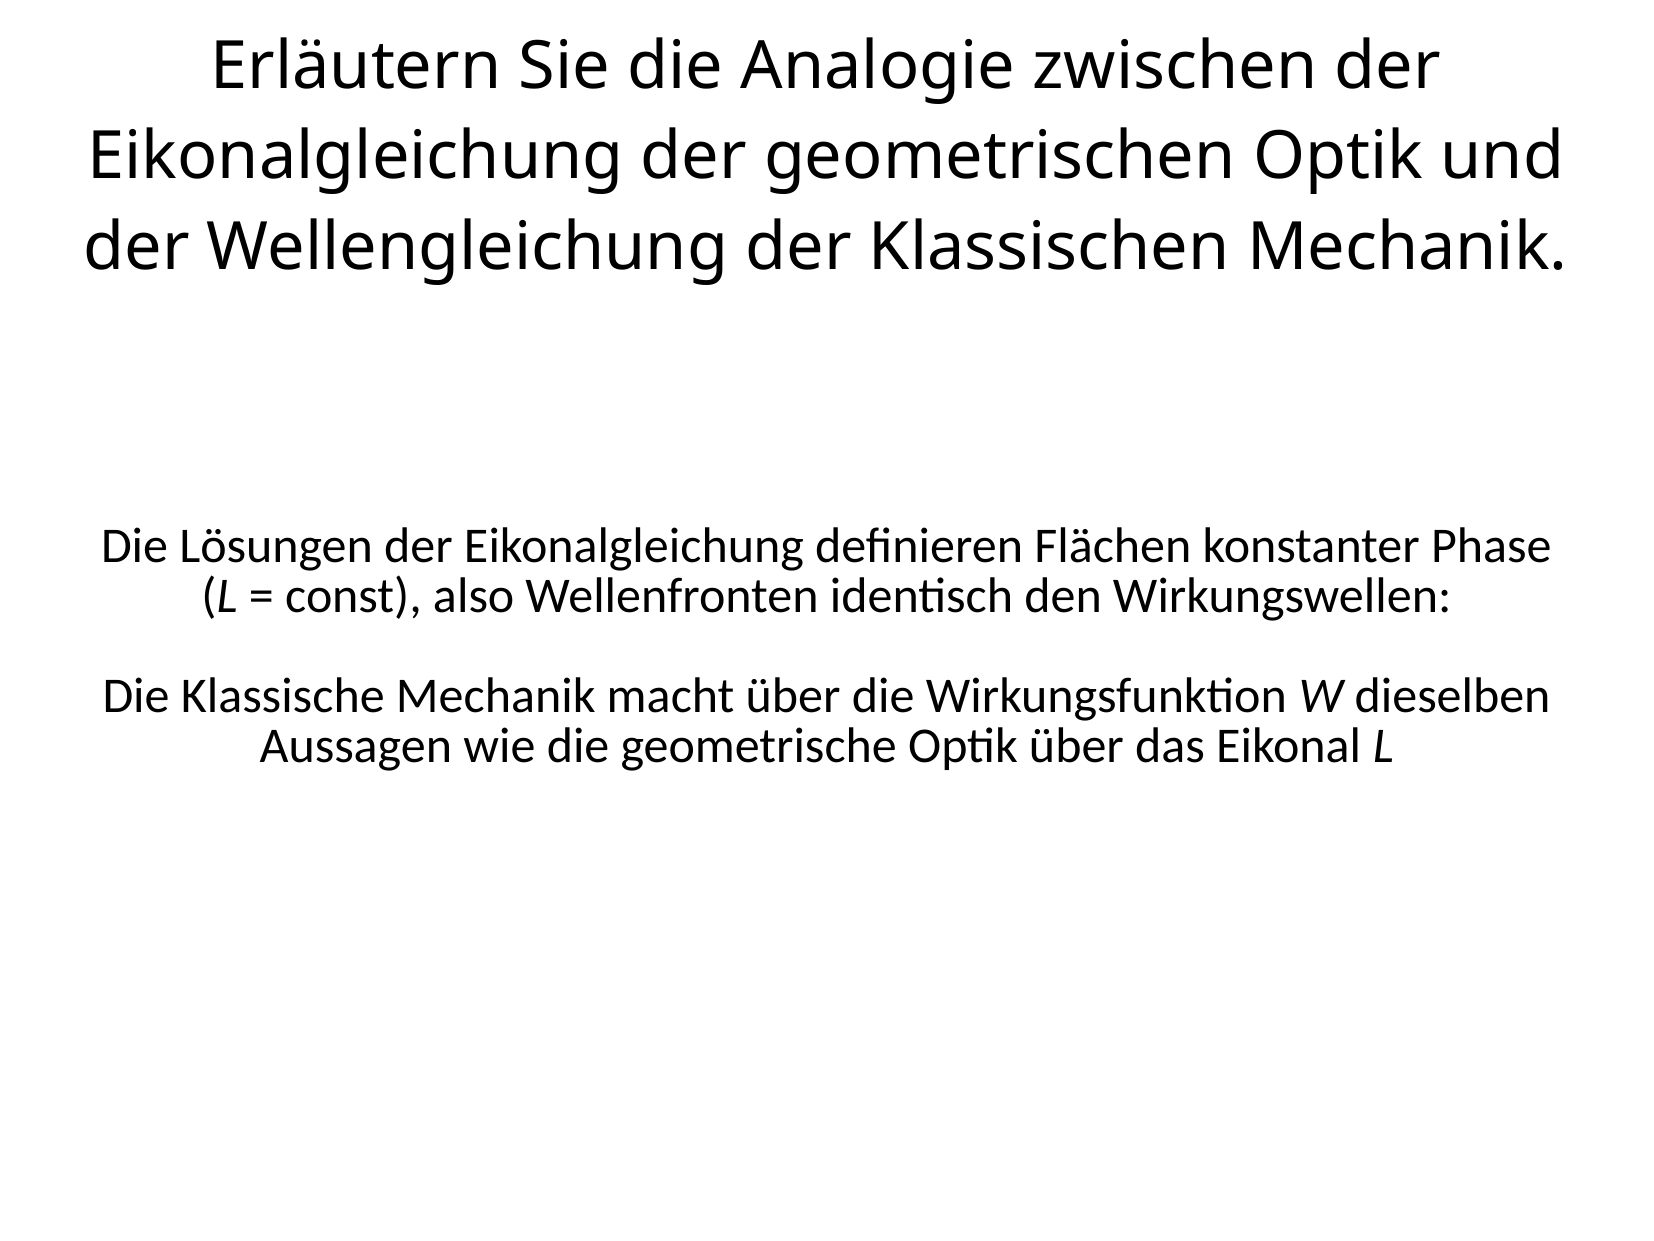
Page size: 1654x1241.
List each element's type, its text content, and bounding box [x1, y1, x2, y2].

title Erläutern Sie die Analogie zwischen der Eikonalgleichung der geometrischen Optik und der Wellengleichung der Klassischen Mechanik. [82, 19, 1571, 287]
subtitle Die Lösungen der Eikonalgleichung definieren Flächen konstanter Phase (L = const), also Wellenfronten identisch den Wirkungswellen: Die Klassische Mechanik macht über die Wirkungsfunktion W dieselben Aussagen wie die geometrische Optik über das Eikonal L [82, 290, 1571, 1010]
